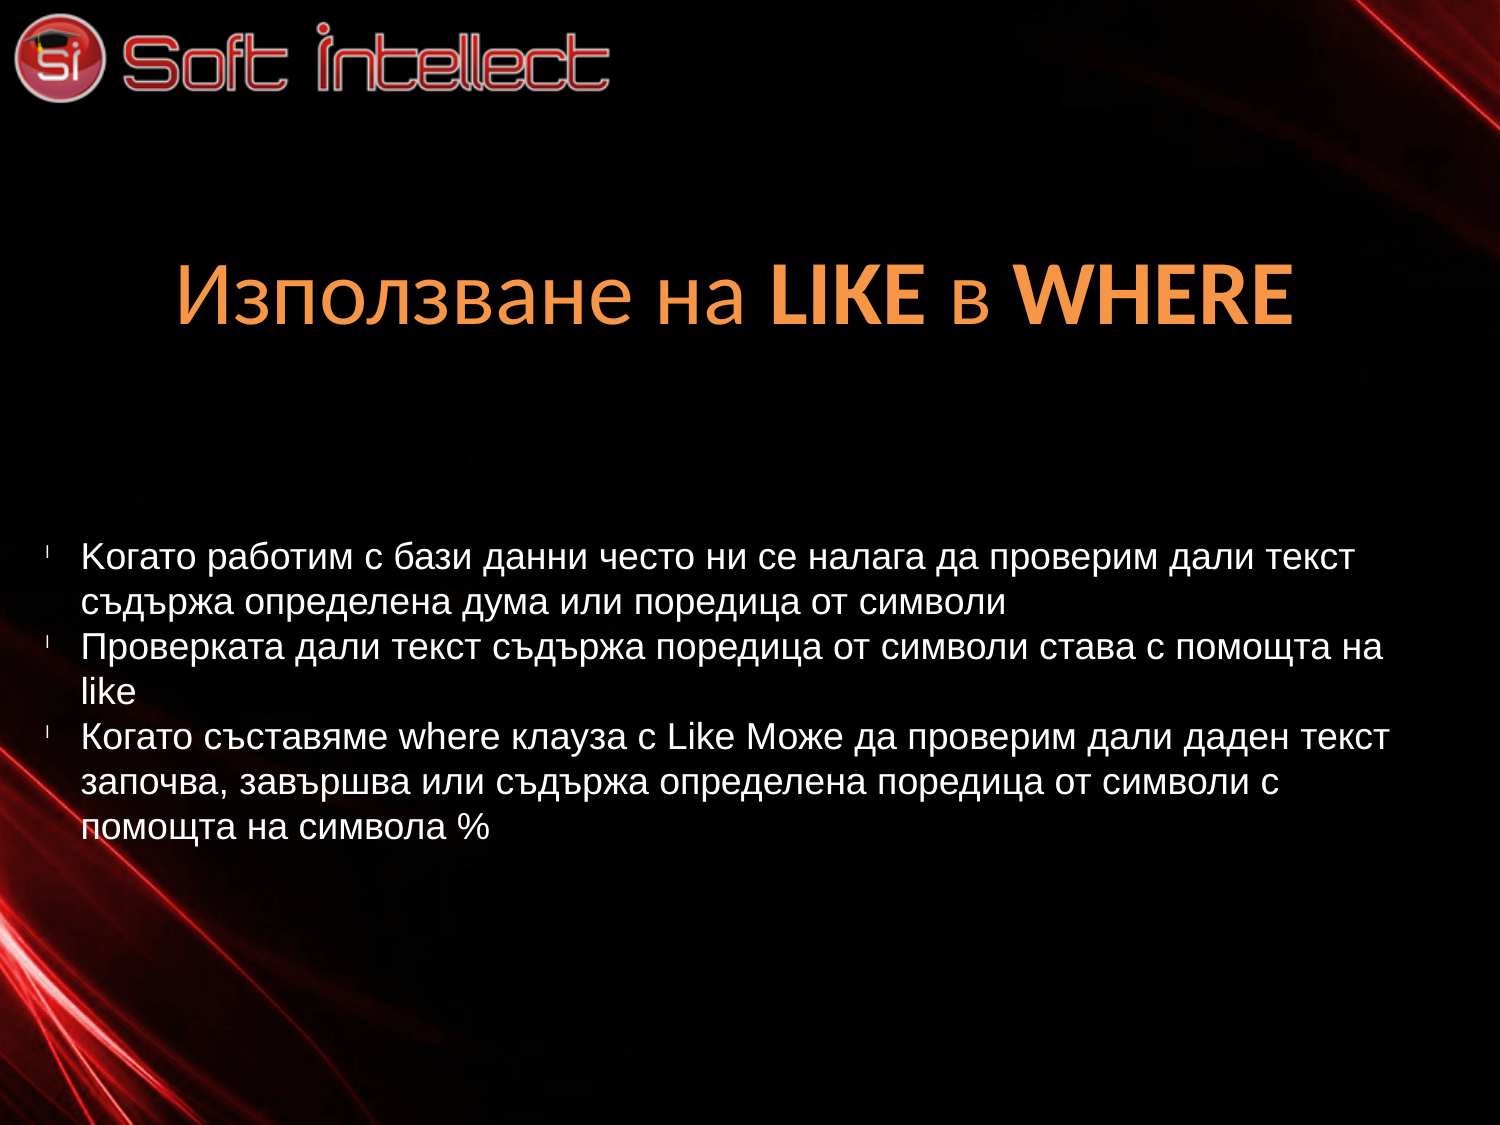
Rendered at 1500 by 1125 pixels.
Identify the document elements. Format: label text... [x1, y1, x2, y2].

text_box Използване на LIKE в WHERE [60, 194, 1410, 382]
picture [0, 0, 1500, 1125]
text_box Koгато работим с бази данни често ни се налага да проверим дали текст съдържа определена дума или поредица от символи Проверката дали текст съдържа поредица от символи става с помощта на like Когато съставяме where клауза с Like Може да проверим дали даден текст започва, завършва или съдържа определена поредица от символи с помощта на символа % [30, 524, 1440, 765]
